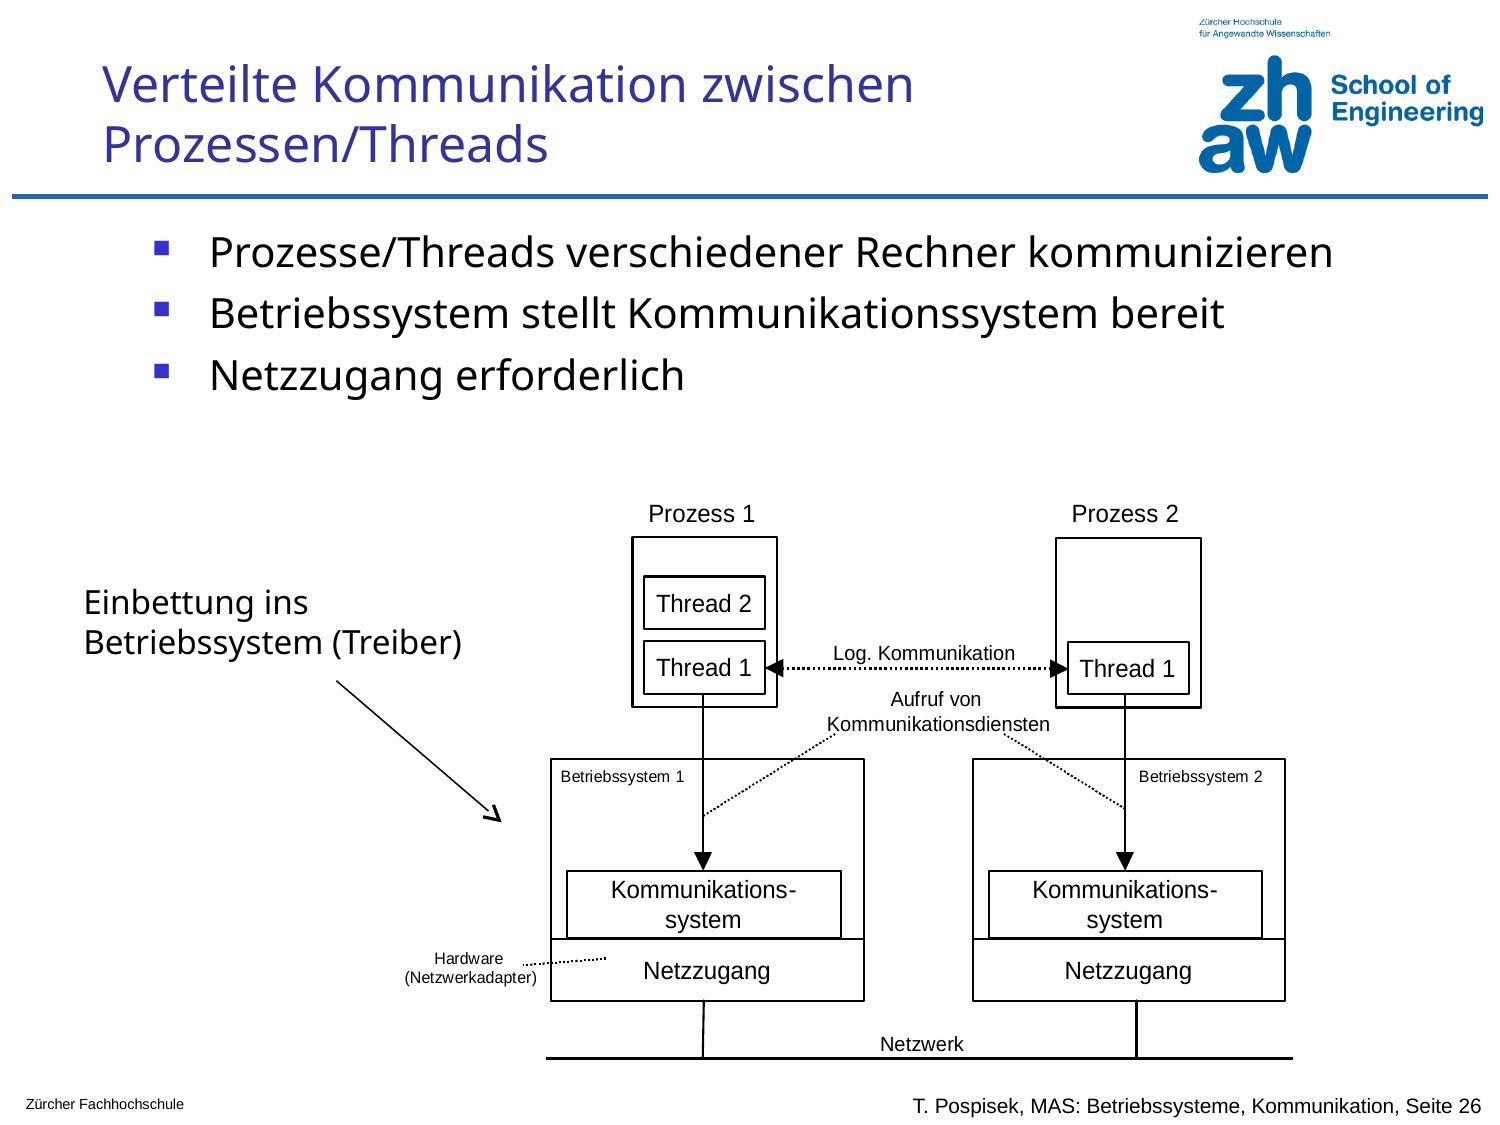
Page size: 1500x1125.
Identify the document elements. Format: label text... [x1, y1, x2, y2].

picture [365, 484, 1329, 1074]
title Verteilte Kommunikation zwischen Prozessen/Threads [87, 42, 1388, 181]
text_box Einbettung ins Betriebssystem (Treiber) [68, 574, 478, 669]
list Prozesse/Threads verschiedener Rechner kommunizieren Betriebssystem stellt Kommunikationssystem bereit Netzzugang erforderlich [137, 223, 1363, 433]
picture [1199, 19, 1483, 173]
